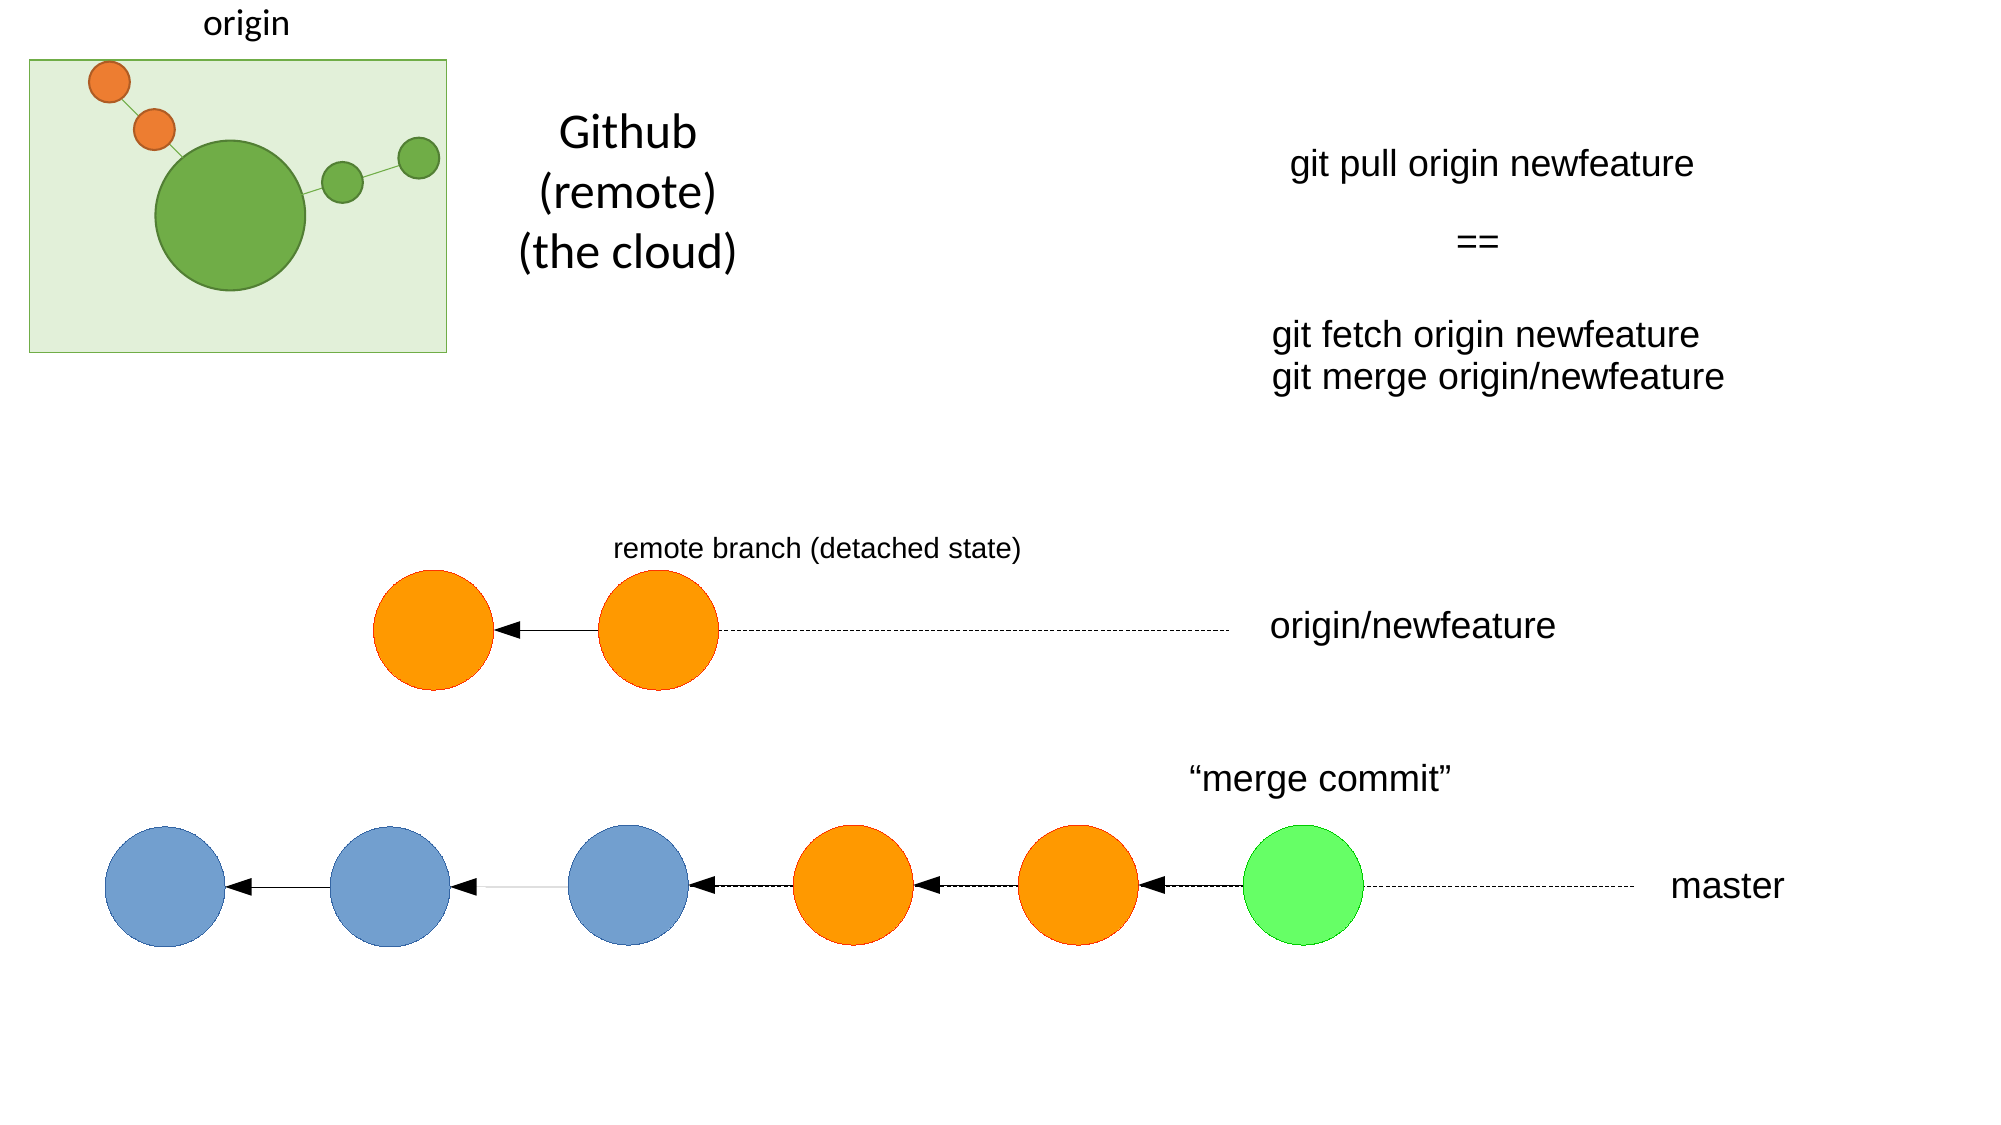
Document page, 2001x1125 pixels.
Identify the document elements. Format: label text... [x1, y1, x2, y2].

text_box [373, 570, 494, 691]
text_box [1243, 825, 1364, 946]
text_box origin/newfeature [1255, 597, 1572, 655]
text_box git pull origin newfeature [1275, 135, 1711, 192]
text_box [1018, 825, 1139, 946]
text_box origin [178, 0, 316, 59]
text_box [105, 826, 226, 947]
text_box [568, 825, 689, 946]
text_box [793, 825, 914, 946]
text_box remote branch (detached state) [598, 525, 1038, 573]
text_box Github (remote) (the cloud) [403, 91, 853, 286]
text_box [29, 60, 447, 353]
text_box master [1655, 856, 1801, 914]
text_box [330, 826, 451, 947]
text_box “merge commit” [1174, 750, 1467, 807]
text_box == [1441, 213, 1516, 271]
text_box git fetch origin newfeature git merge origin/newfeature [1257, 306, 1741, 405]
text_box [598, 573, 719, 691]
